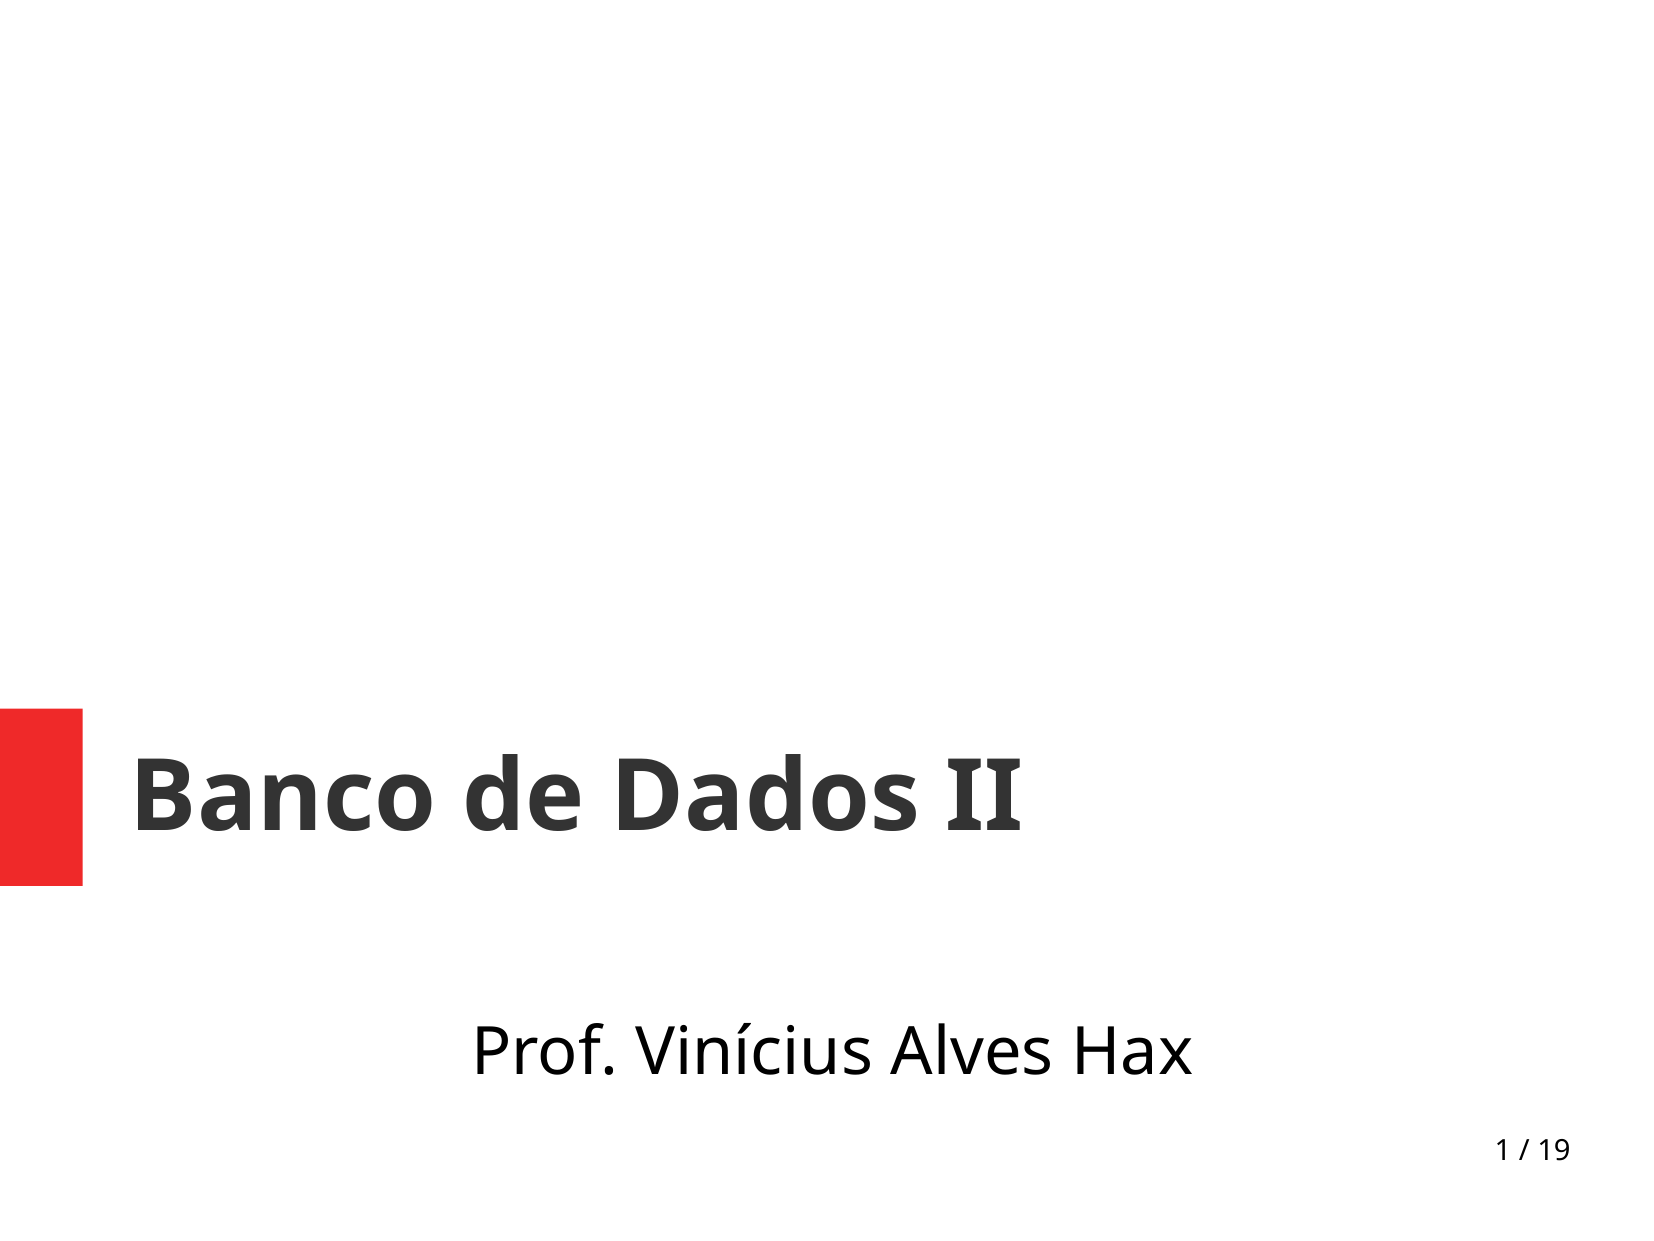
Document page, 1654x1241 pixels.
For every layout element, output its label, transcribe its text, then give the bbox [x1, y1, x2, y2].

subtitle Prof. Vinícius Alves Hax [129, 968, 1536, 1130]
title Banco de Dados II [129, 616, 1536, 966]
